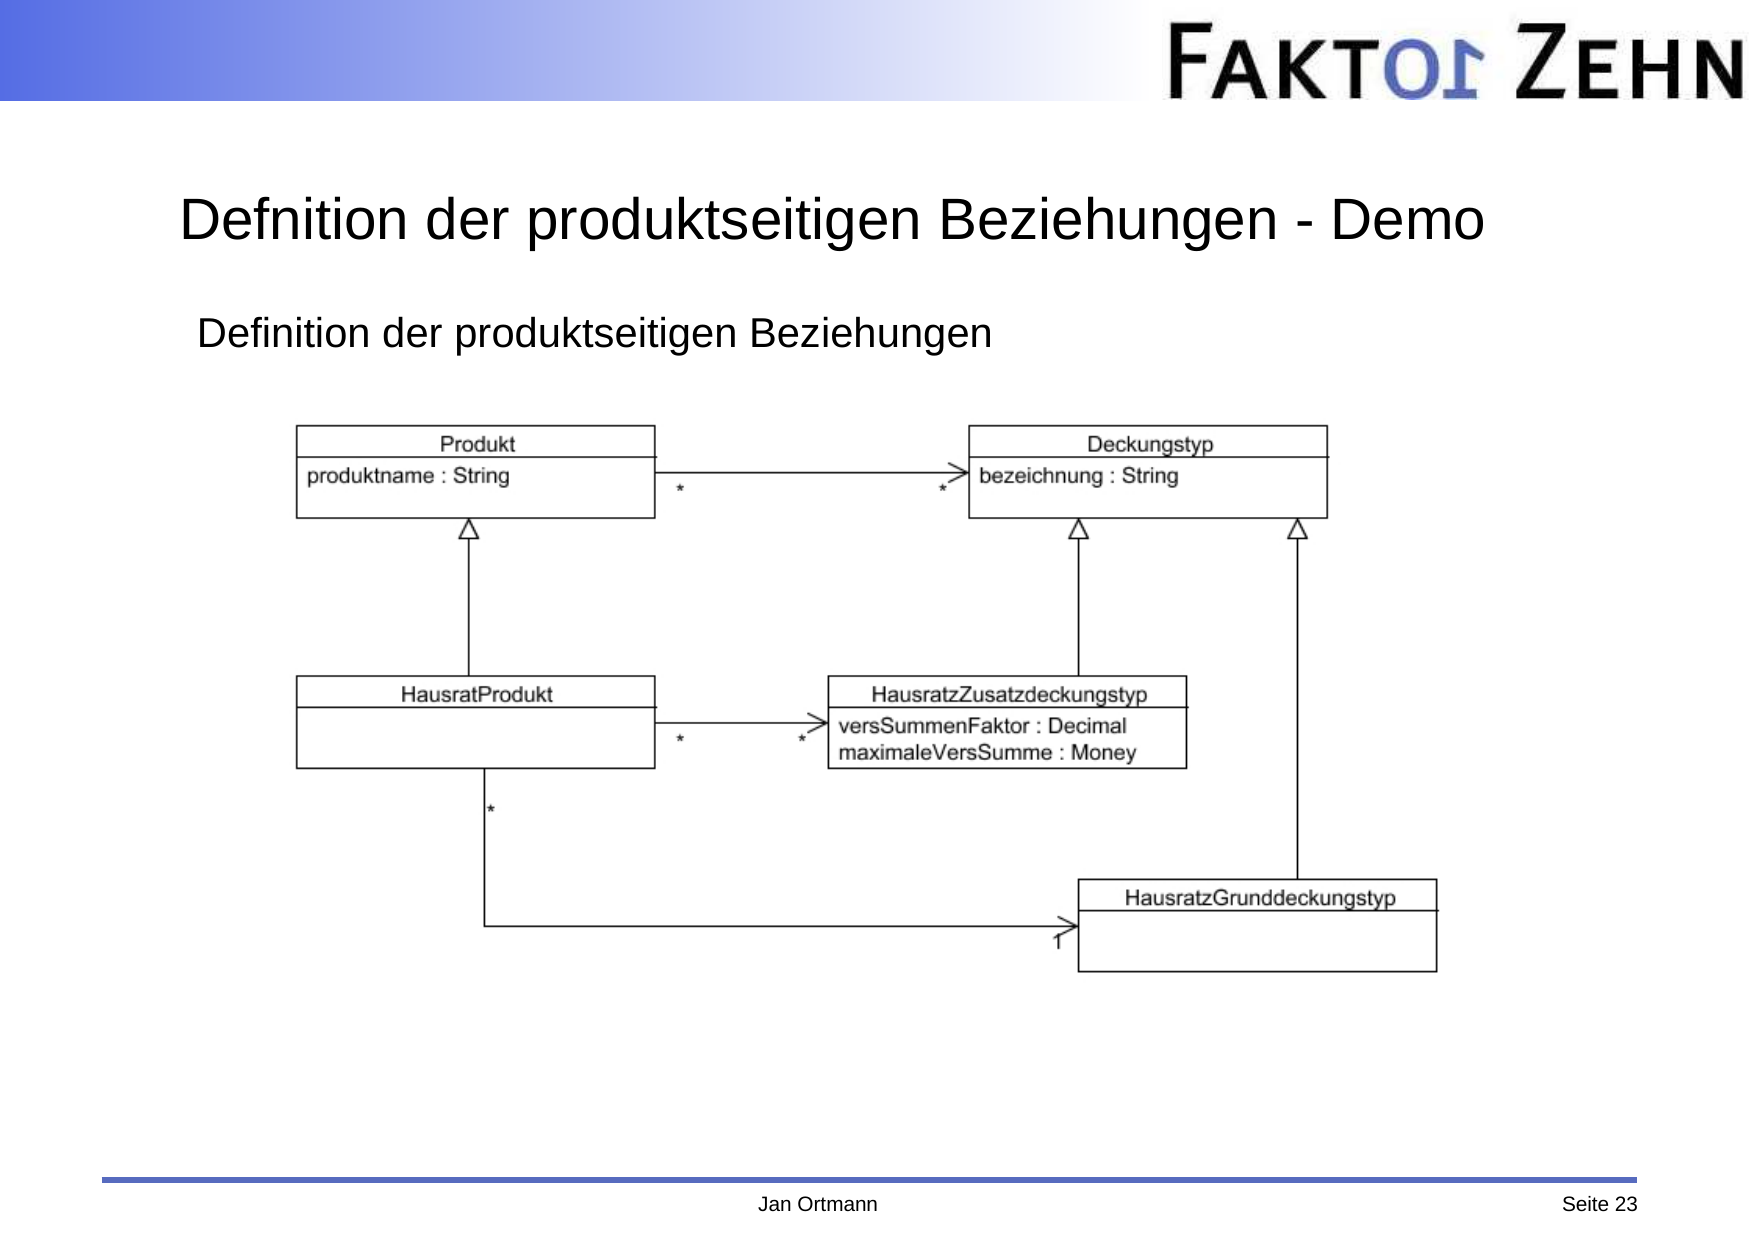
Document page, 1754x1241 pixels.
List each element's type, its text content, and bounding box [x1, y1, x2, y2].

picture [1162, 7, 1752, 100]
picture [265, 394, 1469, 1004]
list Definition der produktseitigen Beziehungen [179, 310, 1576, 1078]
title Defnition der produktseitigen Beziehungen - Demo [179, 142, 1576, 296]
